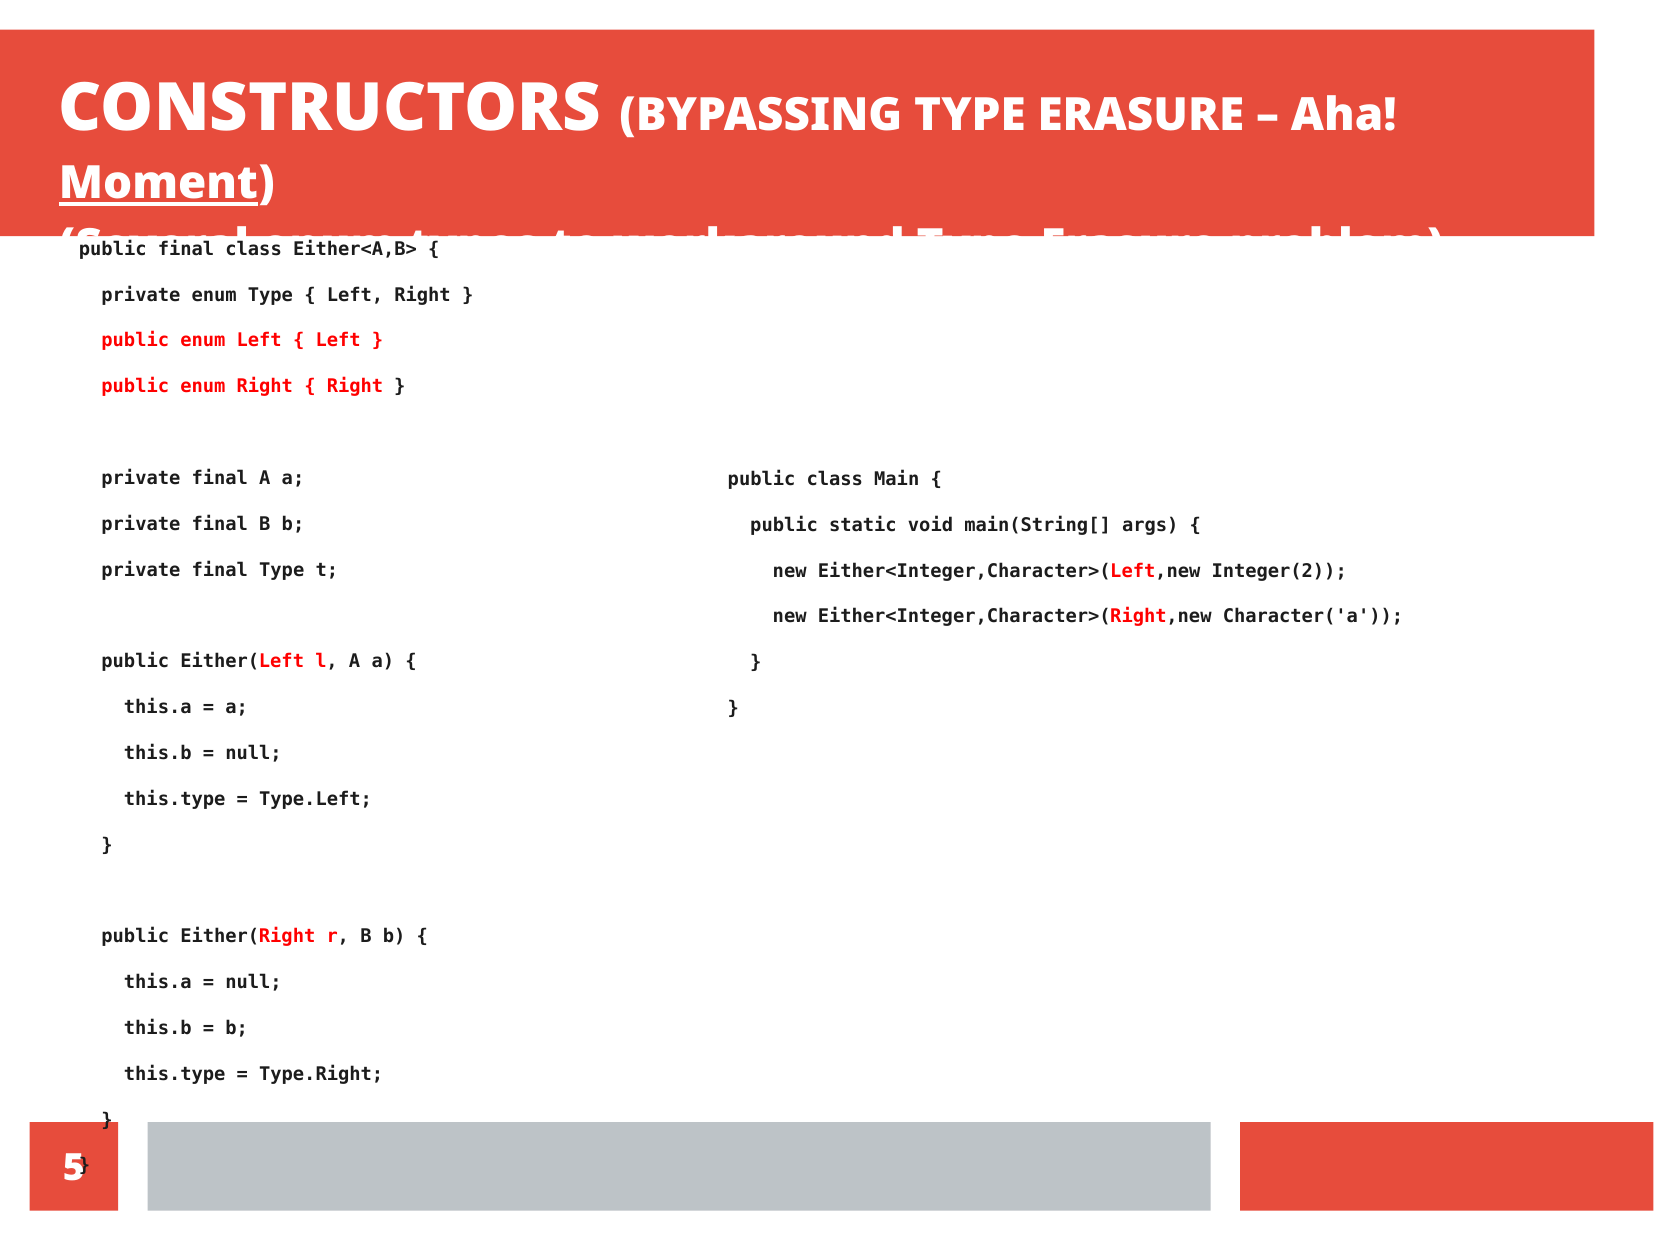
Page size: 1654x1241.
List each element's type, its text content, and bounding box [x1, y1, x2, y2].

list public class Main { public static void main(String[] args) { new Either<Integer,Character>(Left,new Integer(2)); new Either<Integer,Character>(Right,new Character('a')); } } [727, 238, 1486, 1093]
list public final class Either<A,B> { private enum Type { Left, Right } public enum Left { Left } public enum Right { Right } private final A a; private final B b; private final Type t; public Either(Left l, A a) { this.a = a; this.b = null; this.type = Type.Left; } public Either(Right r, B b) { this.a = null; this.b = b; this.type = Type.Right; } } [78, 237, 717, 1091]
title CONSTRUCTORS (BYPASSING TYPE ERASURE – Aha! Moment) (Several enum types to workaround Type Erasure problem) [59, 59, 1595, 207]
